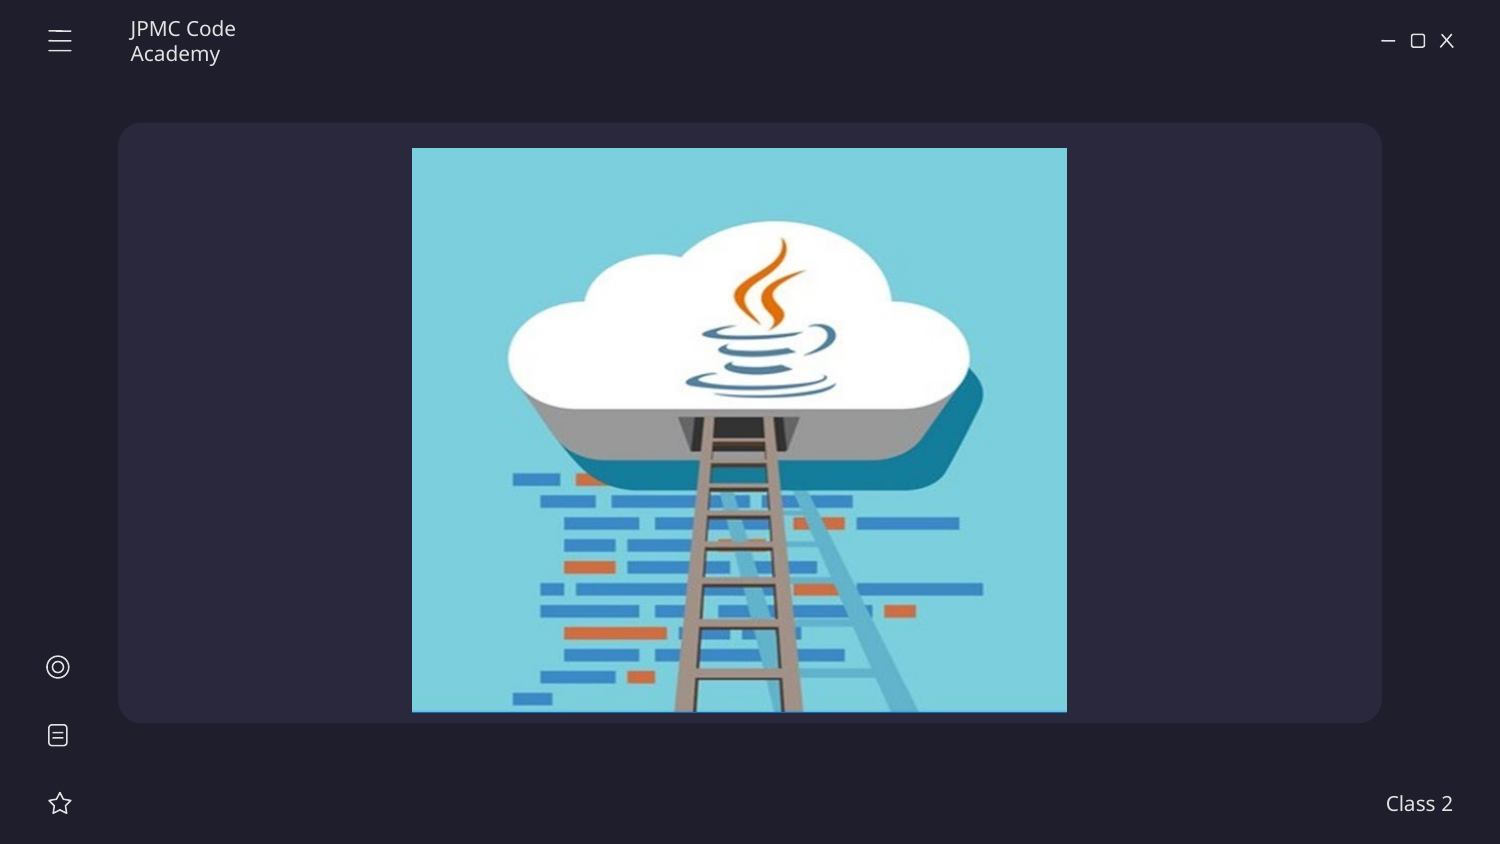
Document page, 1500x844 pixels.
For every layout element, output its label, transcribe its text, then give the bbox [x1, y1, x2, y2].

subtitle Class 2 [1278, 780, 1453, 826]
subtitle JPMC Code Academy [130, 18, 306, 64]
picture [412, 148, 1067, 713]
